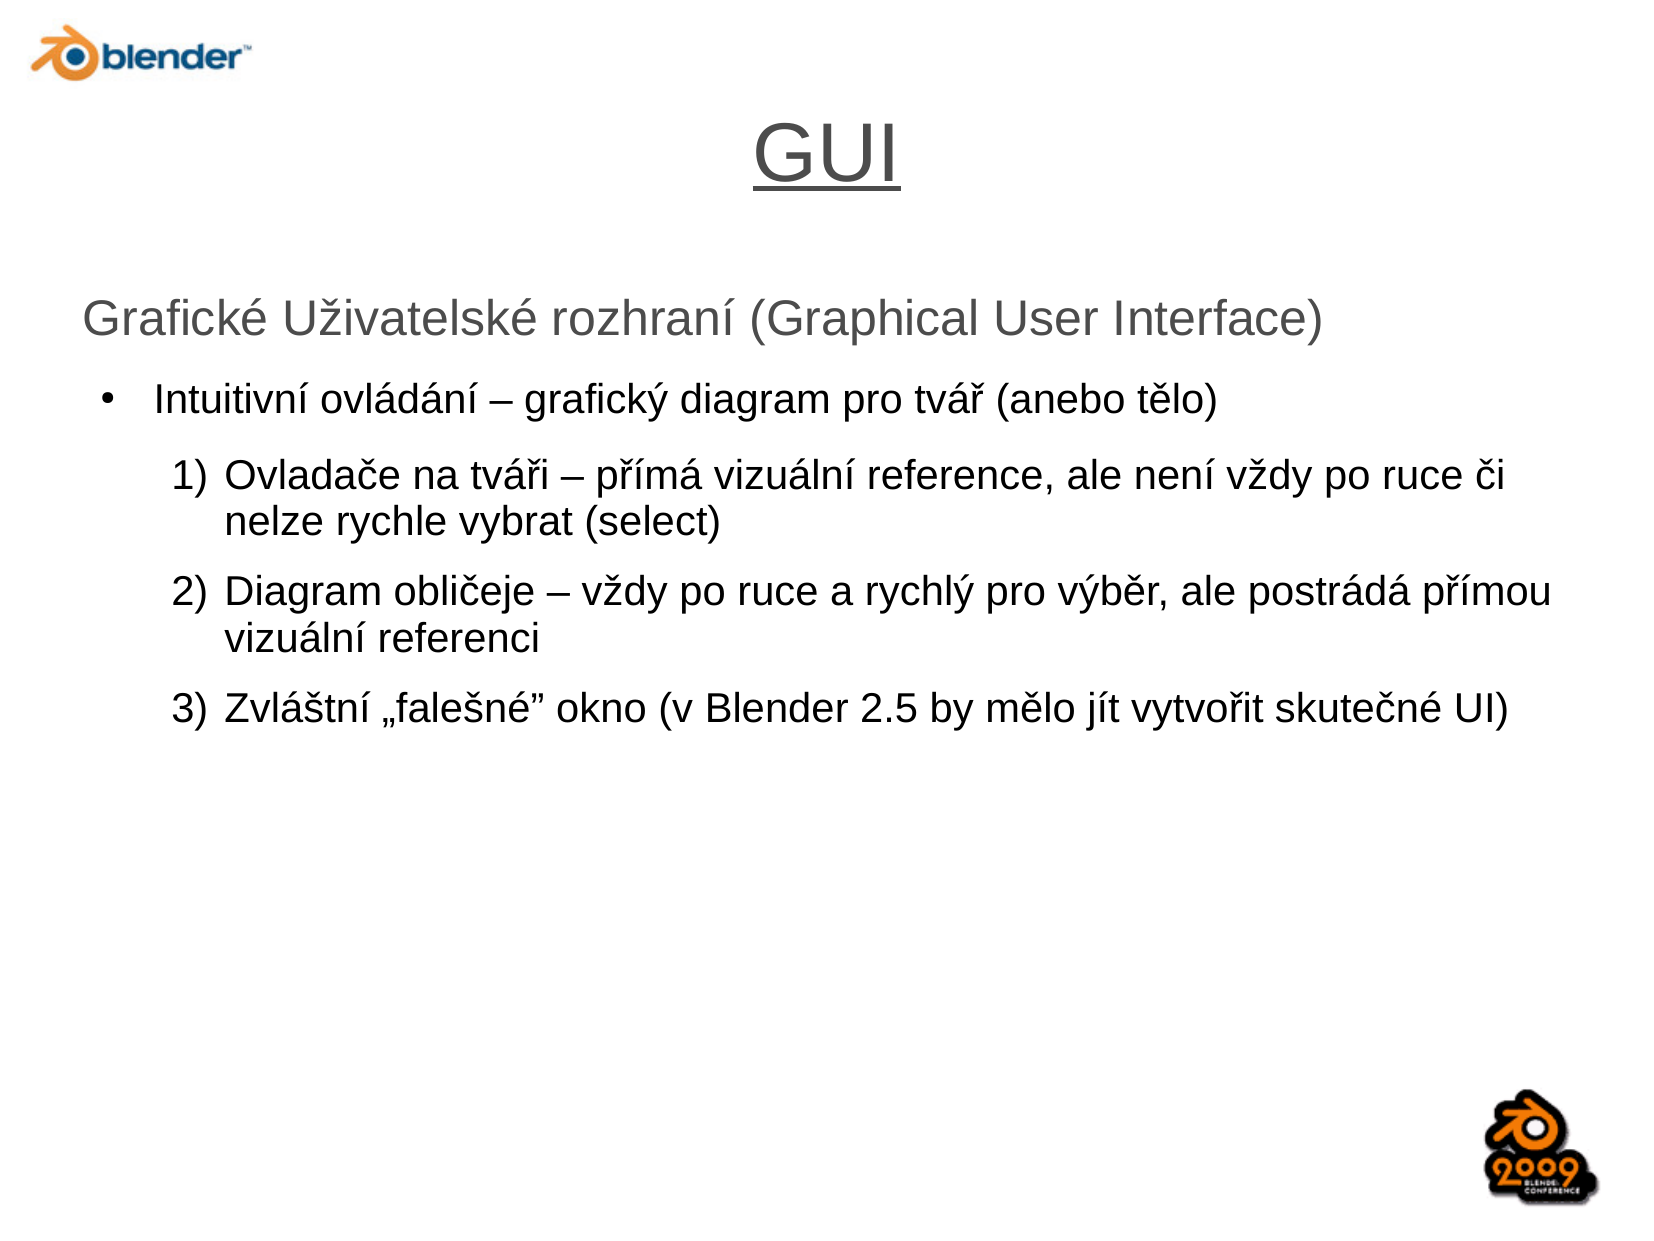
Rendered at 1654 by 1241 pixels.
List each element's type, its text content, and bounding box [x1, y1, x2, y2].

title GUI [82, 49, 1571, 257]
list Grafické Uživatelské rozhraní (Graphical User Interface) Intuitivní ovládání – grafický diagram pro tvář (anebo tělo) Ovladače na tváři – přímá vizuální reference, ale není vždy po ruce či nelze rychle vybrat (select) Diagram obličeje – vždy po ruce a rychlý pro výběr, ale postrádá přímou vizuální referenci Zvláštní „falešné” okno (v Blender 2.5 by mělo jít vytvořit skutečné UI) [82, 290, 1571, 1109]
picture [1476, 1085, 1602, 1211]
picture [15, 18, 266, 89]
